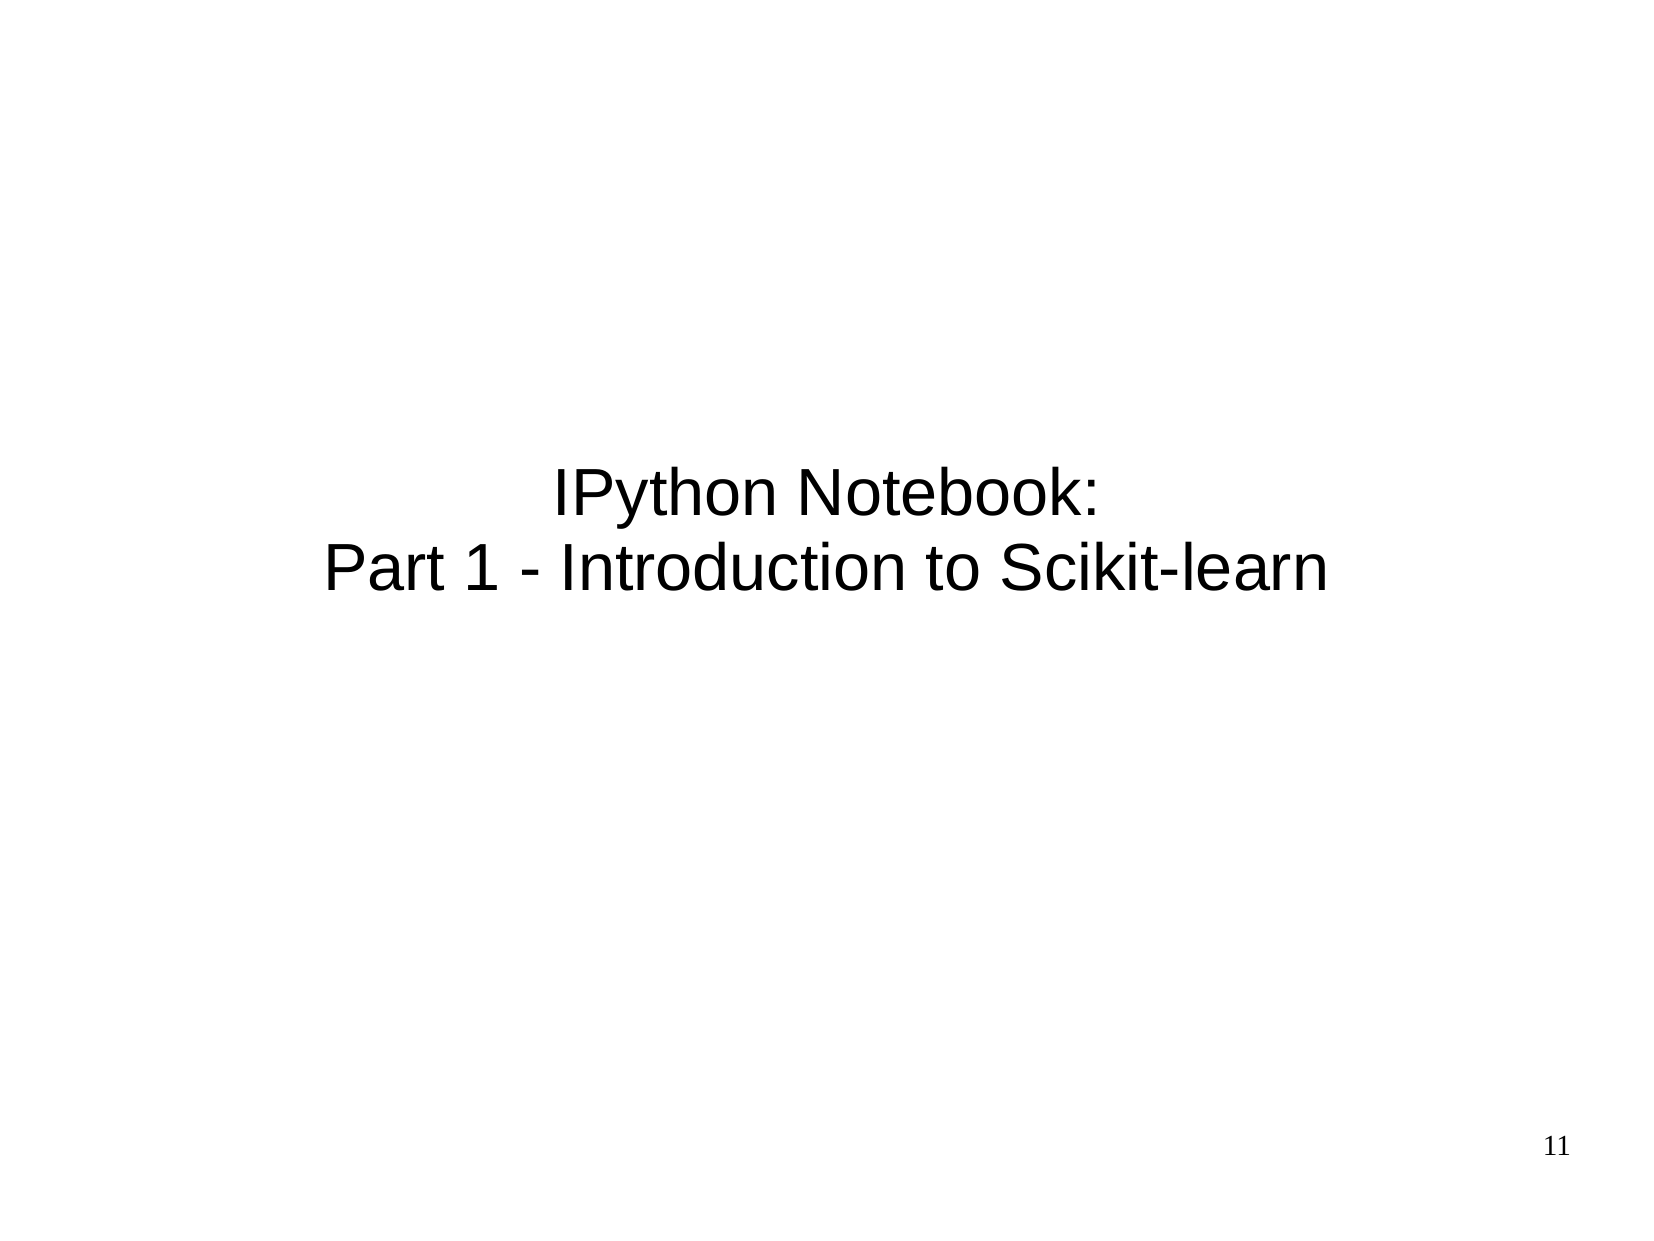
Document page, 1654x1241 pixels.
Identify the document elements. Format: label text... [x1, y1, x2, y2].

subtitle IPython Notebook: Part 1 - Introduction to Scikit-learn [82, 49, 1571, 1010]
